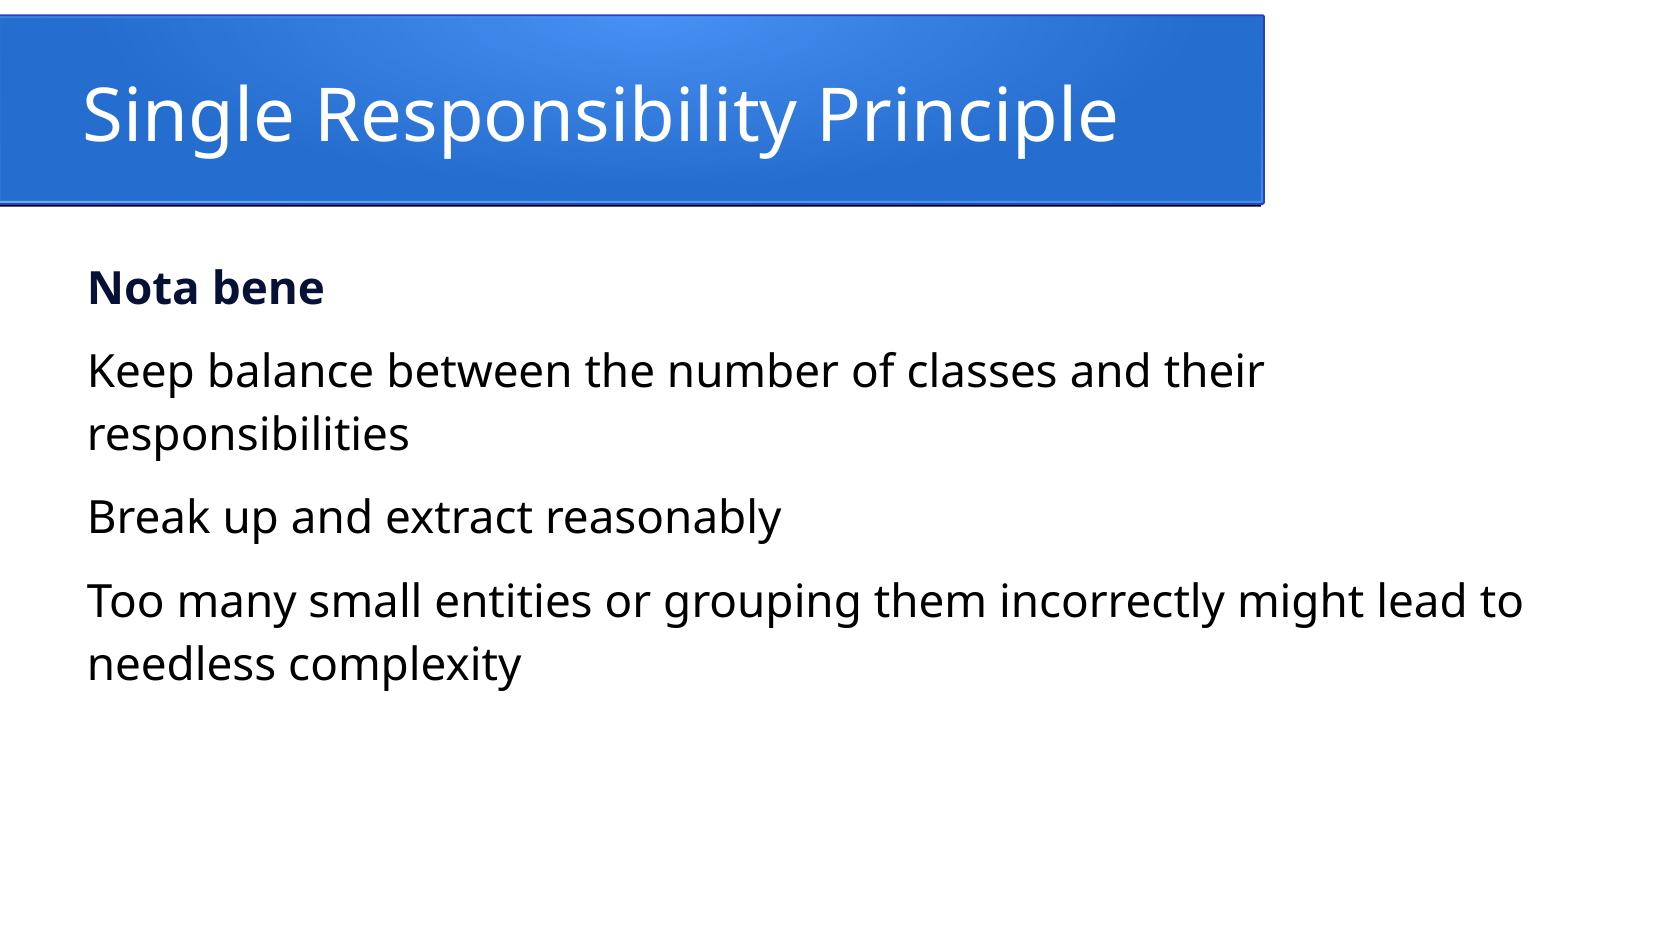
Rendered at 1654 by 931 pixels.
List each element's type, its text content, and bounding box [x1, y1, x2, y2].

title Single Responsibility Principle [82, 35, 1235, 189]
subtitle Nota bene Keep balance between the number of classes and their responsibilities Break up and extract reasonably Too many small entities or grouping them incorrectly might lead to needless complexity [86, 255, 1576, 856]
